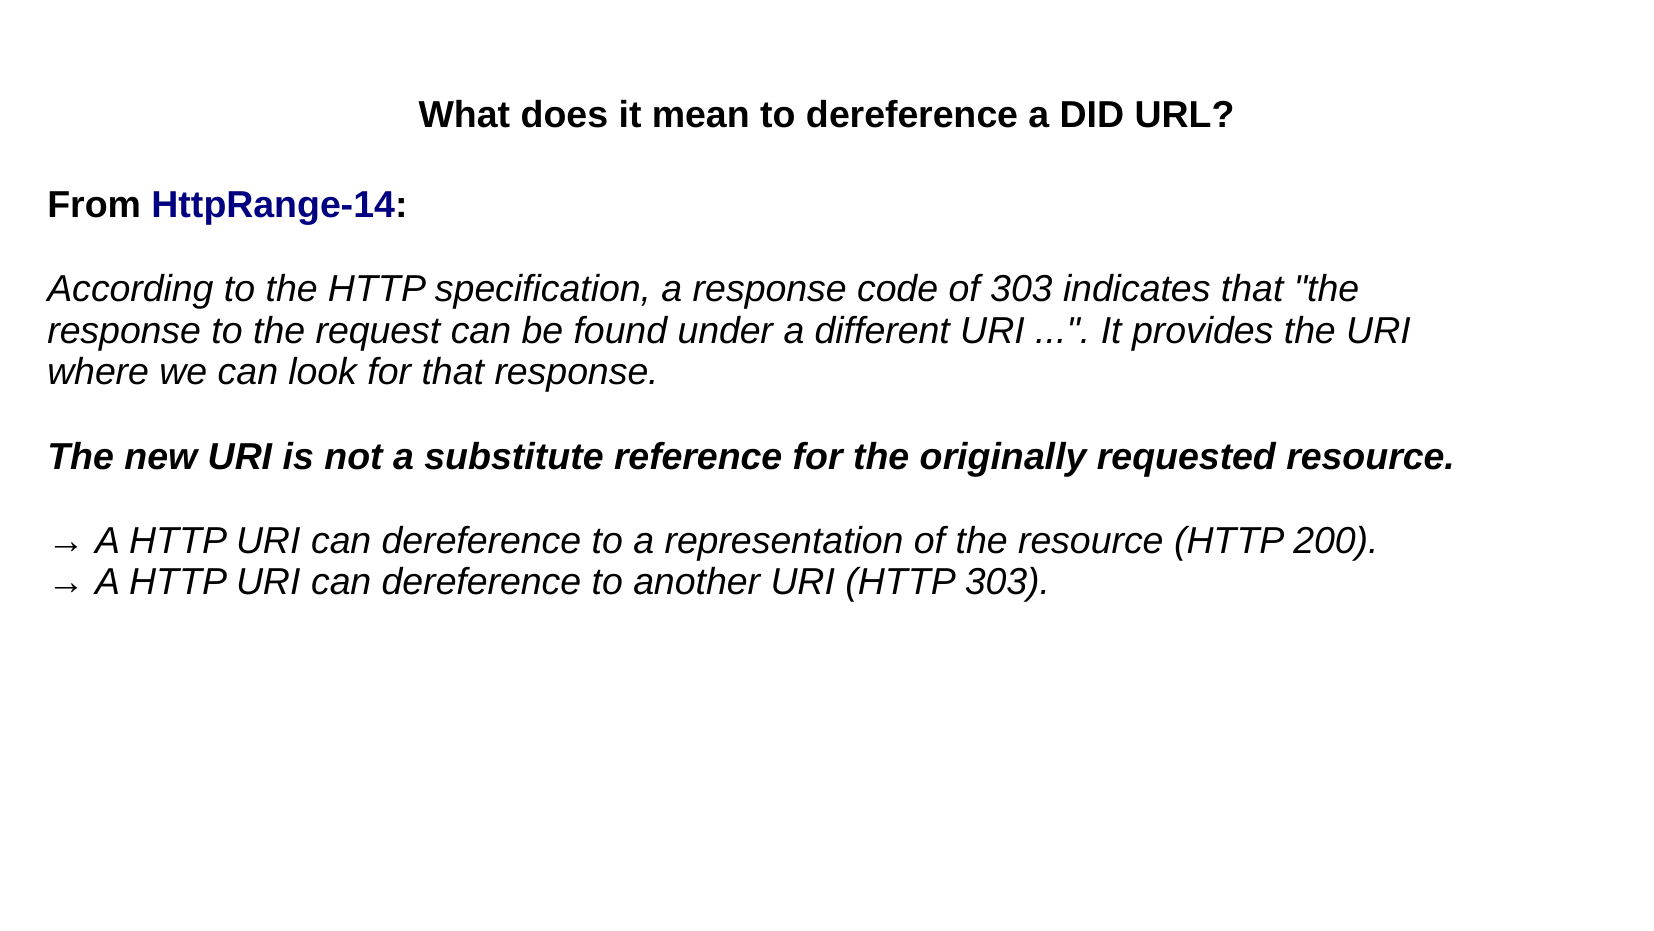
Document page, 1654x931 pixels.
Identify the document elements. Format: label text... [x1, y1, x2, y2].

text_box From HttpRange-14: According to the HTTP specification, a response code of 303 indicates that "the response to the request can be found under a different URI ...". It provides the URI where we can look for that response. The new URI is not a substitute reference for the originally requested resource. → A HTTP URI can dereference to a representation of the resource (HTTP 200). → A HTTP URI can dereference to another URI (HTTP 303). [47, 183, 1515, 604]
title What does it mean to dereference a DID URL? [82, 37, 1571, 193]
